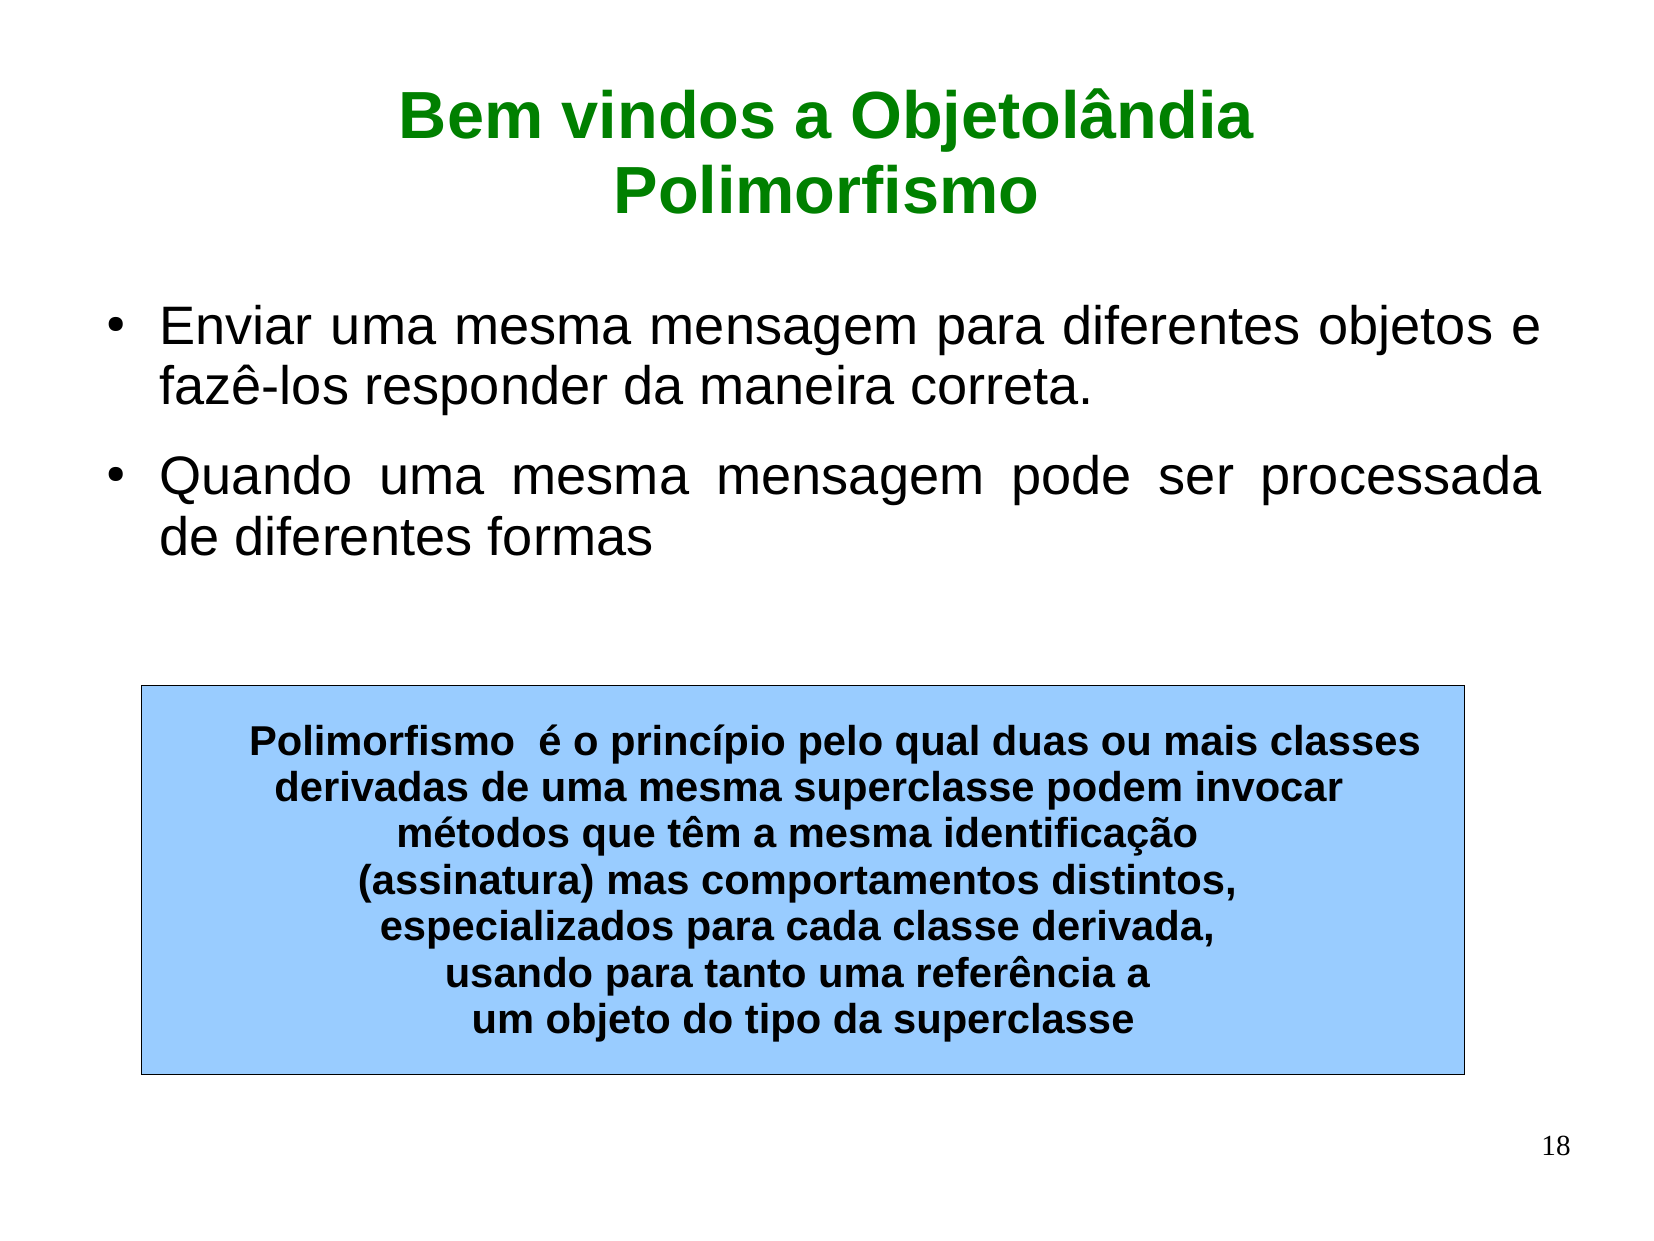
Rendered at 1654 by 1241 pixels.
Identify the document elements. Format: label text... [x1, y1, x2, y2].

text_box Polimorfismo é o princípio pelo qual duas ou mais classes derivadas de uma mesma superclasse podem invocar métodos que têm a mesma identificação (assinatura) mas comportamentos distintos, especializados para cada classe derivada, usando para tanto uma referência a um objeto do tipo da superclasse [141, 685, 1465, 1075]
title Bem vindos a Objetolândia Polimorfismo [82, 49, 1571, 257]
list Enviar uma mesma mensagem para diferentes objetos e fazê-los responder da maneira correta. Quando uma mesma mensagem pode ser processada de diferentes formas [88, 295, 1544, 654]
